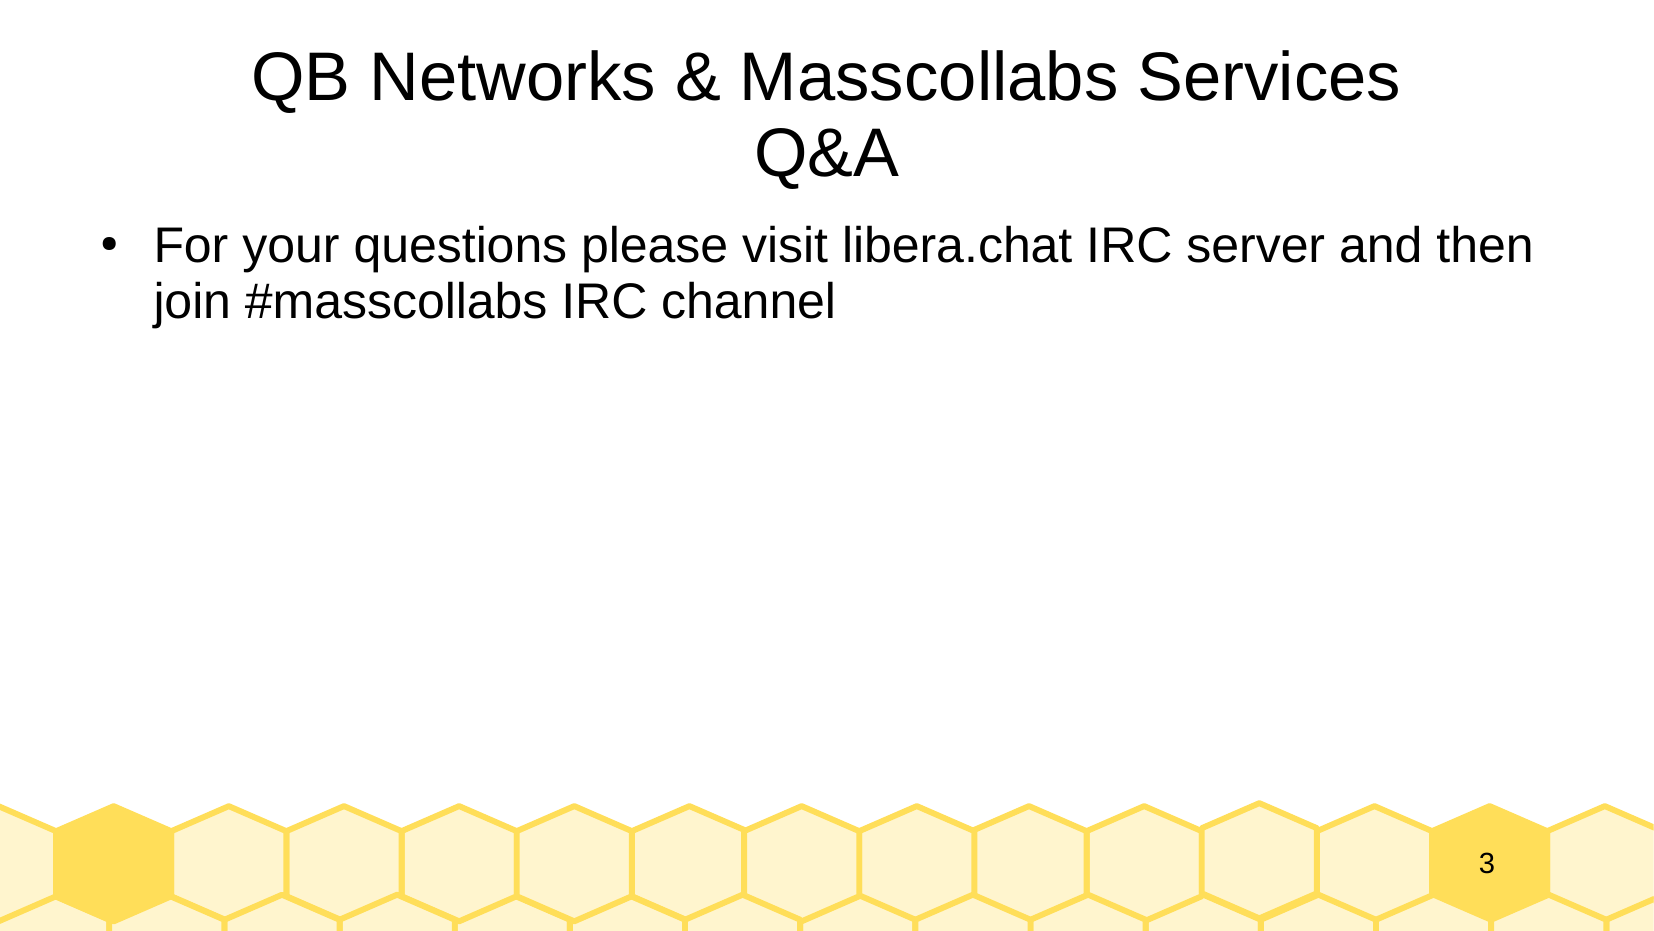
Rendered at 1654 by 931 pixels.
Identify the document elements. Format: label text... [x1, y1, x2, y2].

list For your questions please visit libera.chat IRC server and then join #masscollabs IRC channel [82, 217, 1571, 758]
title QB Networks & Masscollabs Services Q&A [82, 37, 1571, 193]
